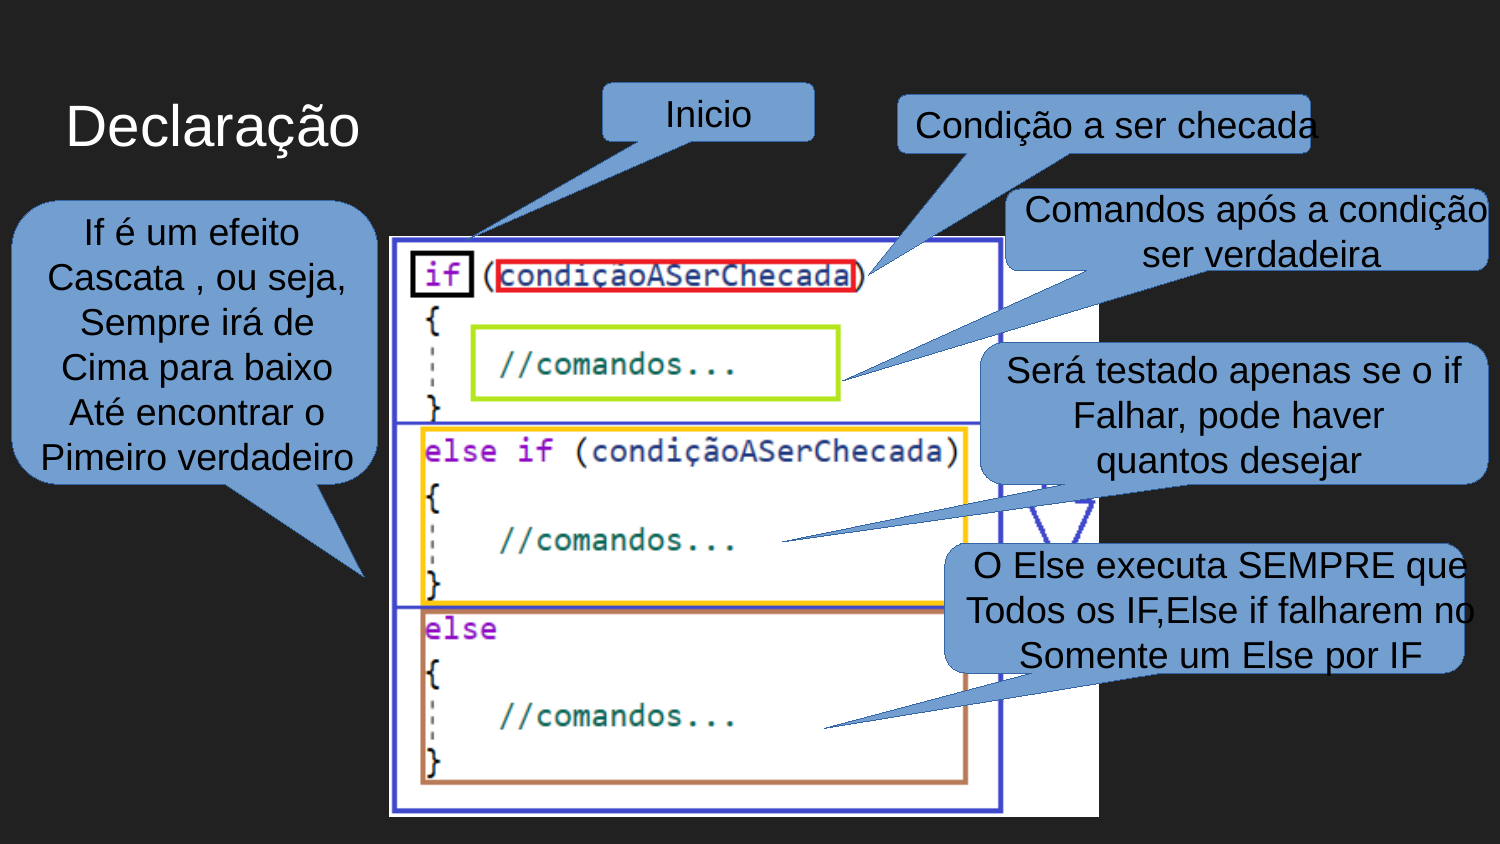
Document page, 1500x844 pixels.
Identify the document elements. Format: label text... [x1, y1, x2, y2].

text_box Declaração [51, 72, 402, 167]
text_box Será testado apenas se o if Falhar, pode haver quantos desejar [782, 342, 1489, 542]
text_box If é um efeito Cascata , ou seja, Sempre irá de Cima para baixo Até encontrar o Pimeiro verdadeiro [11, 200, 378, 577]
text_box O Else executa SEMPRE que Todos os IF,Else if falharem no Somente um Else por IF [824, 543, 1465, 729]
text_box Comandos após a condição ser verdadeira [842, 188, 1489, 381]
text_box Condição a ser checada [868, 94, 1311, 276]
picture [389, 236, 1099, 817]
text_box Inicio [465, 82, 815, 241]
